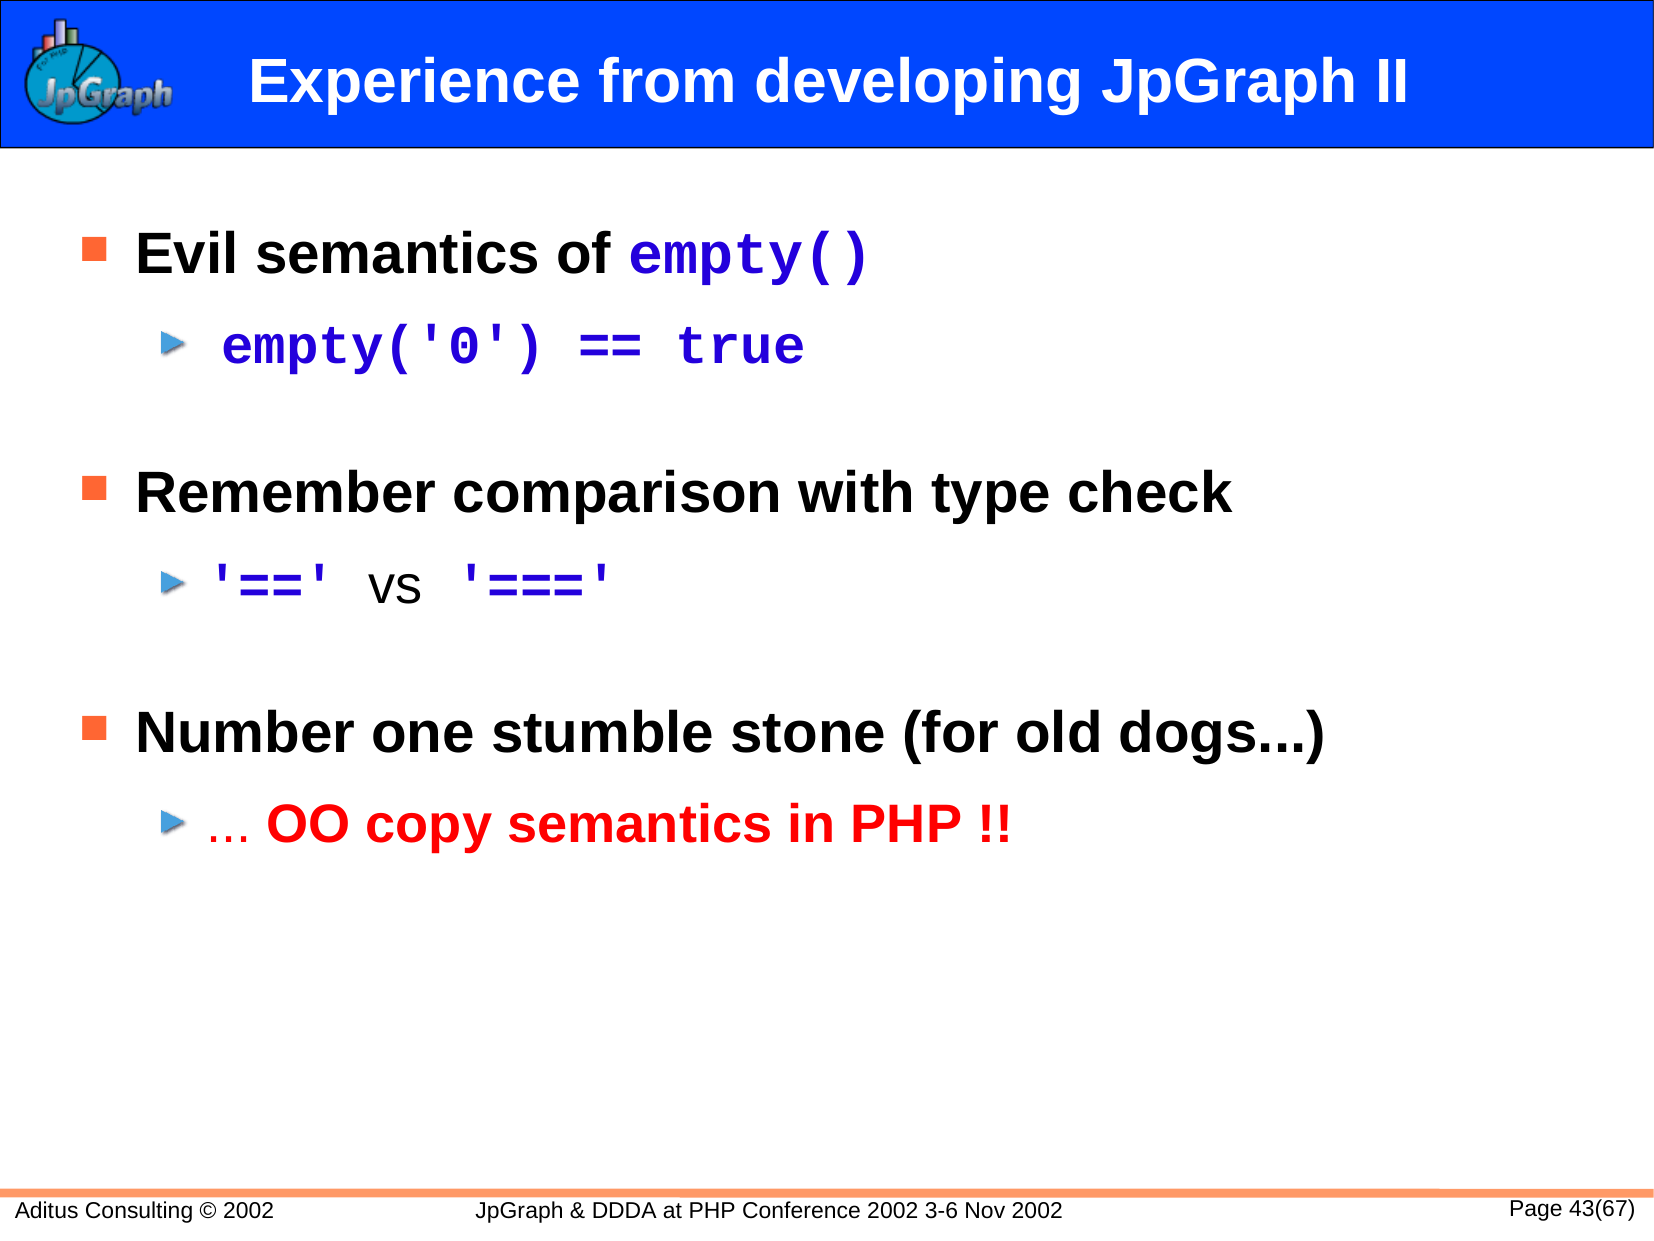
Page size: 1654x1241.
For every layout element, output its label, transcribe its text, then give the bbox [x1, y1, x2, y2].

title Experience from developing JpGraph II [123, 0, 1536, 163]
list Evil semantics of empty() empty('0') == true Remember comparison with type check '==' vs '===' Number one stumble stone (for old dogs...) ... OO copy semantics in PHP !! [64, 221, 1580, 1173]
picture [20, 17, 123, 128]
